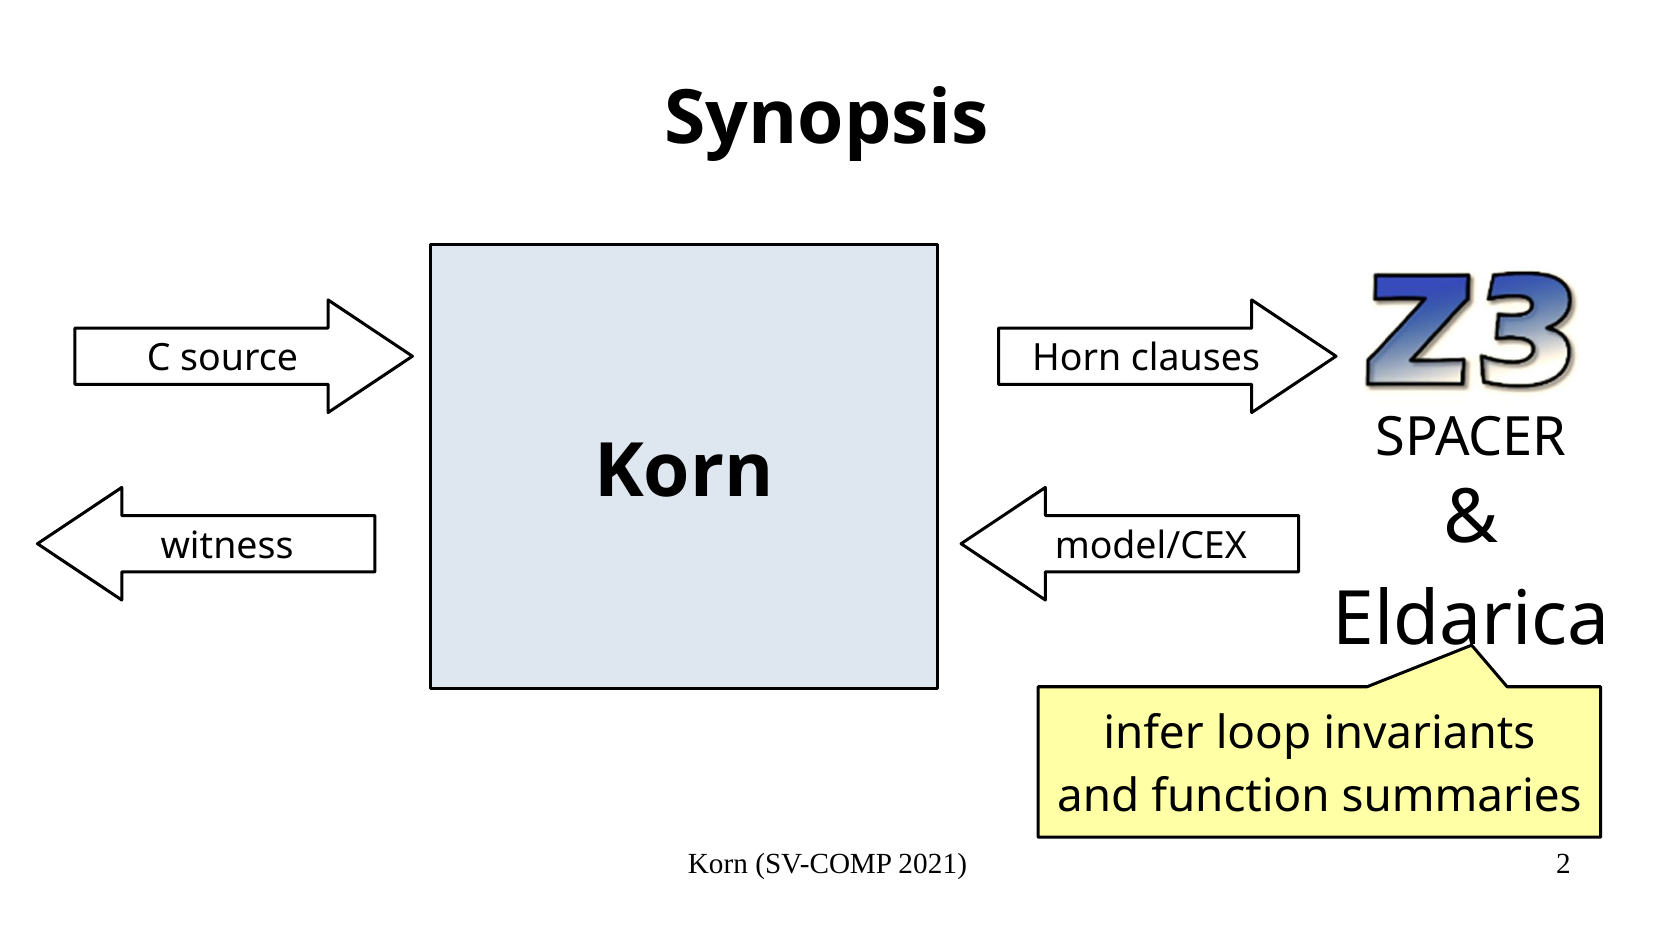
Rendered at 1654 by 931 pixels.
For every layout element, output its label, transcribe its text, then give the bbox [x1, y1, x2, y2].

title Synopsis [82, 37, 1571, 193]
text_box witness [37, 487, 375, 601]
text_box & Eldarica [1298, 454, 1644, 650]
text_box infer loop invariants and function summaries [1038, 645, 1601, 838]
text_box model/CEX [961, 487, 1299, 601]
text_box C source [74, 299, 413, 413]
picture [1363, 224, 1579, 440]
text_box Korn [430, 244, 938, 689]
text_box Horn clauses [998, 299, 1337, 413]
